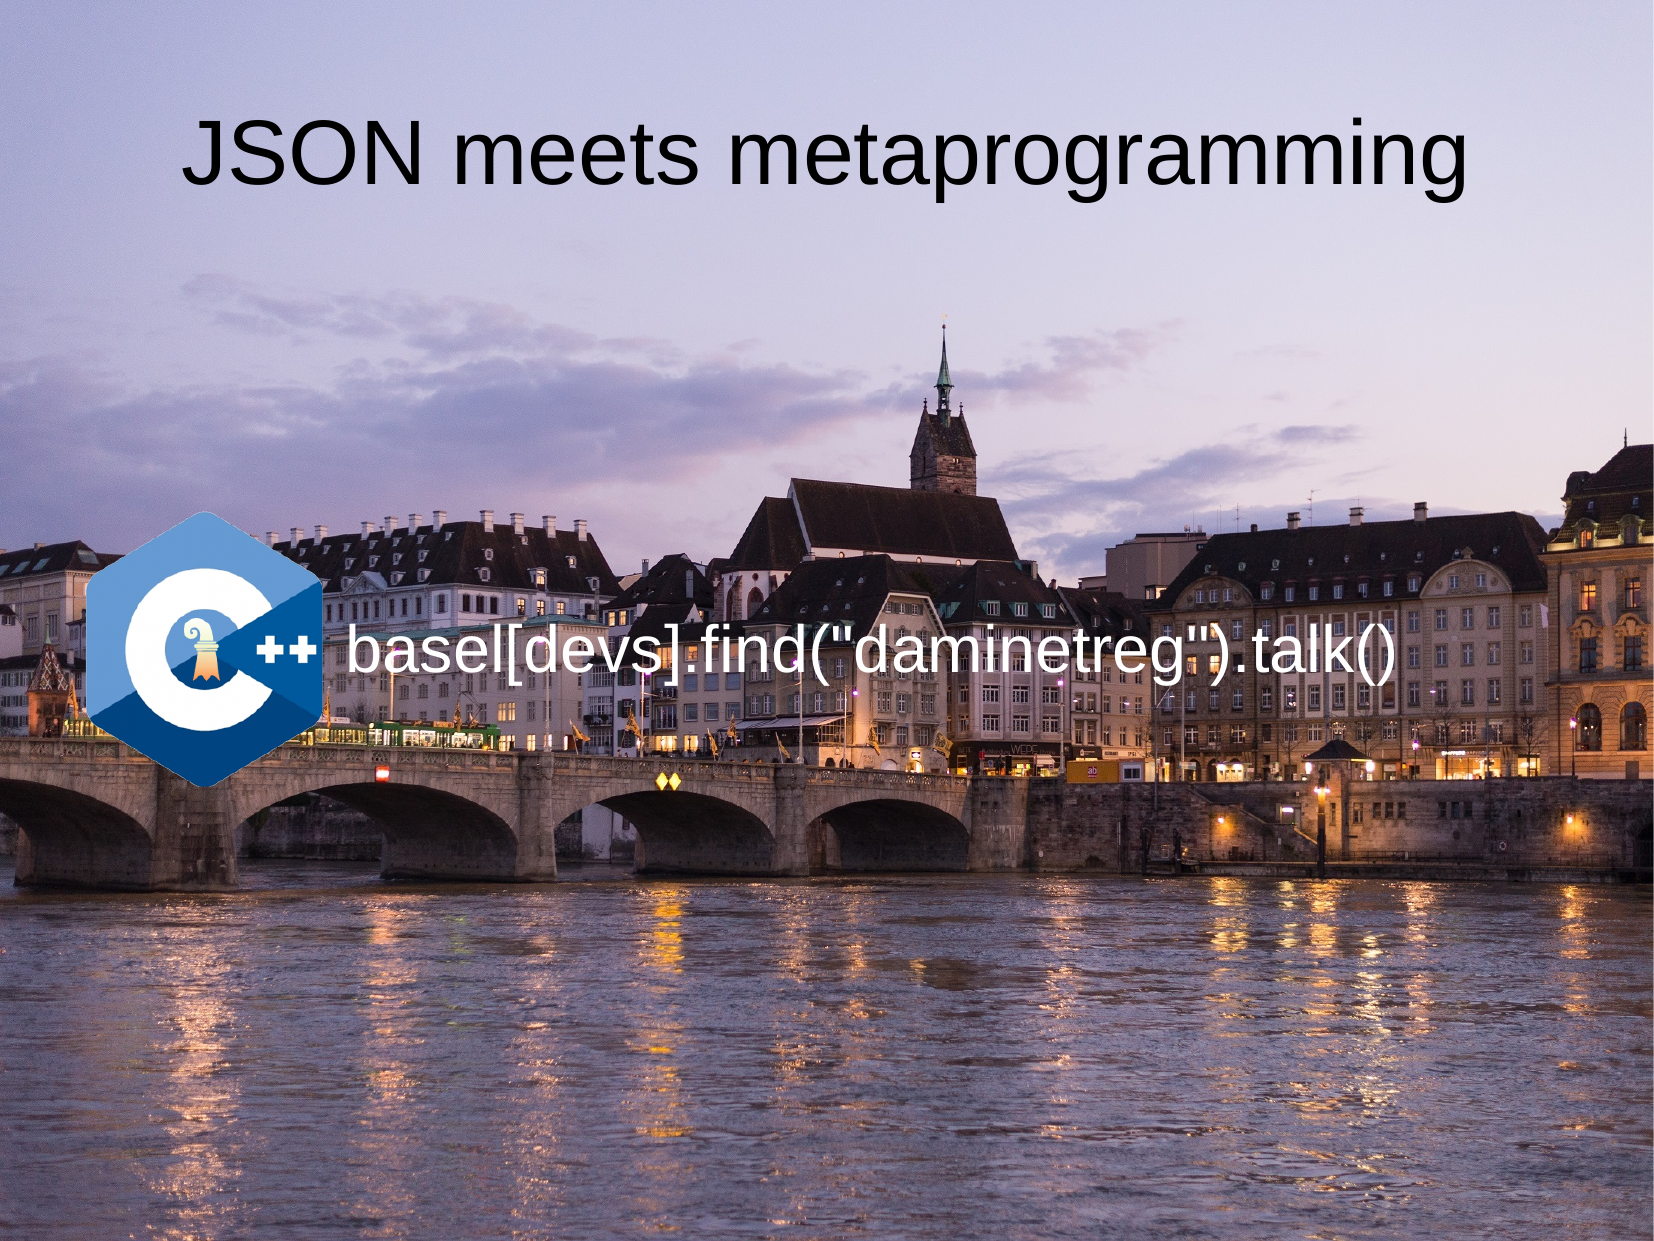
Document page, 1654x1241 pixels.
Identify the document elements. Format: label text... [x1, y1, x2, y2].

subtitle basel[devs].find("daminetreg").talk() [82, 290, 1571, 1010]
title JSON meets metaprogramming [82, 49, 1571, 257]
picture [0, 0, 1654, 1241]
